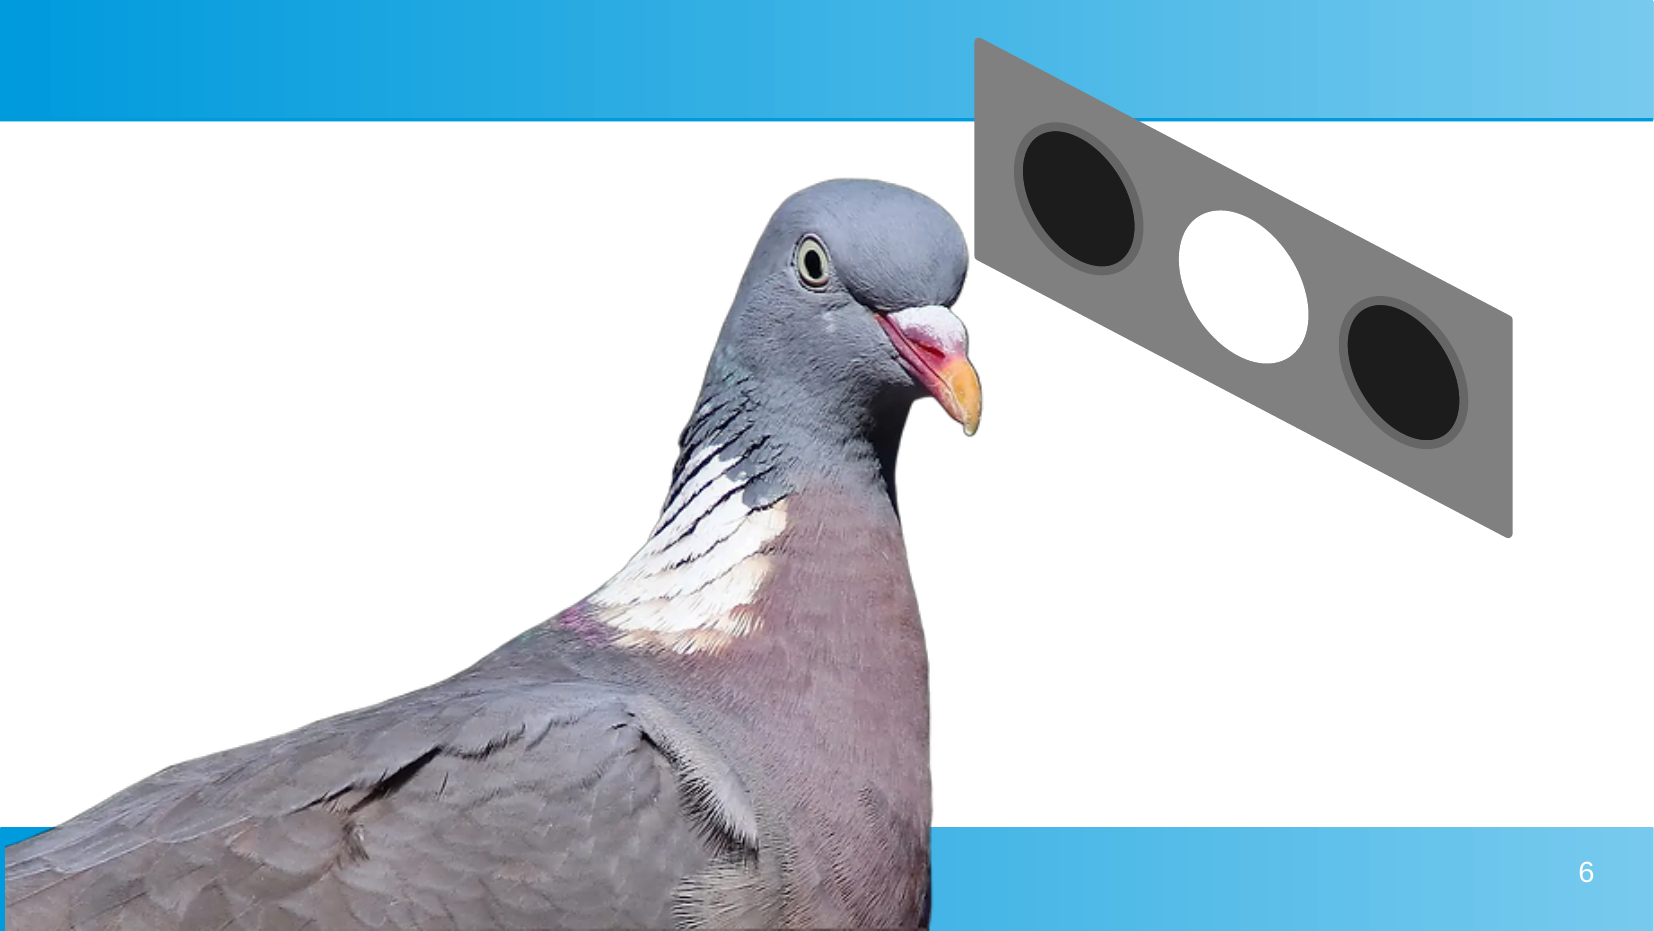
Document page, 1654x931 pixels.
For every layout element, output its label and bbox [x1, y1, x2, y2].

text_box [978, 42, 1509, 534]
picture [5, 130, 1007, 931]
